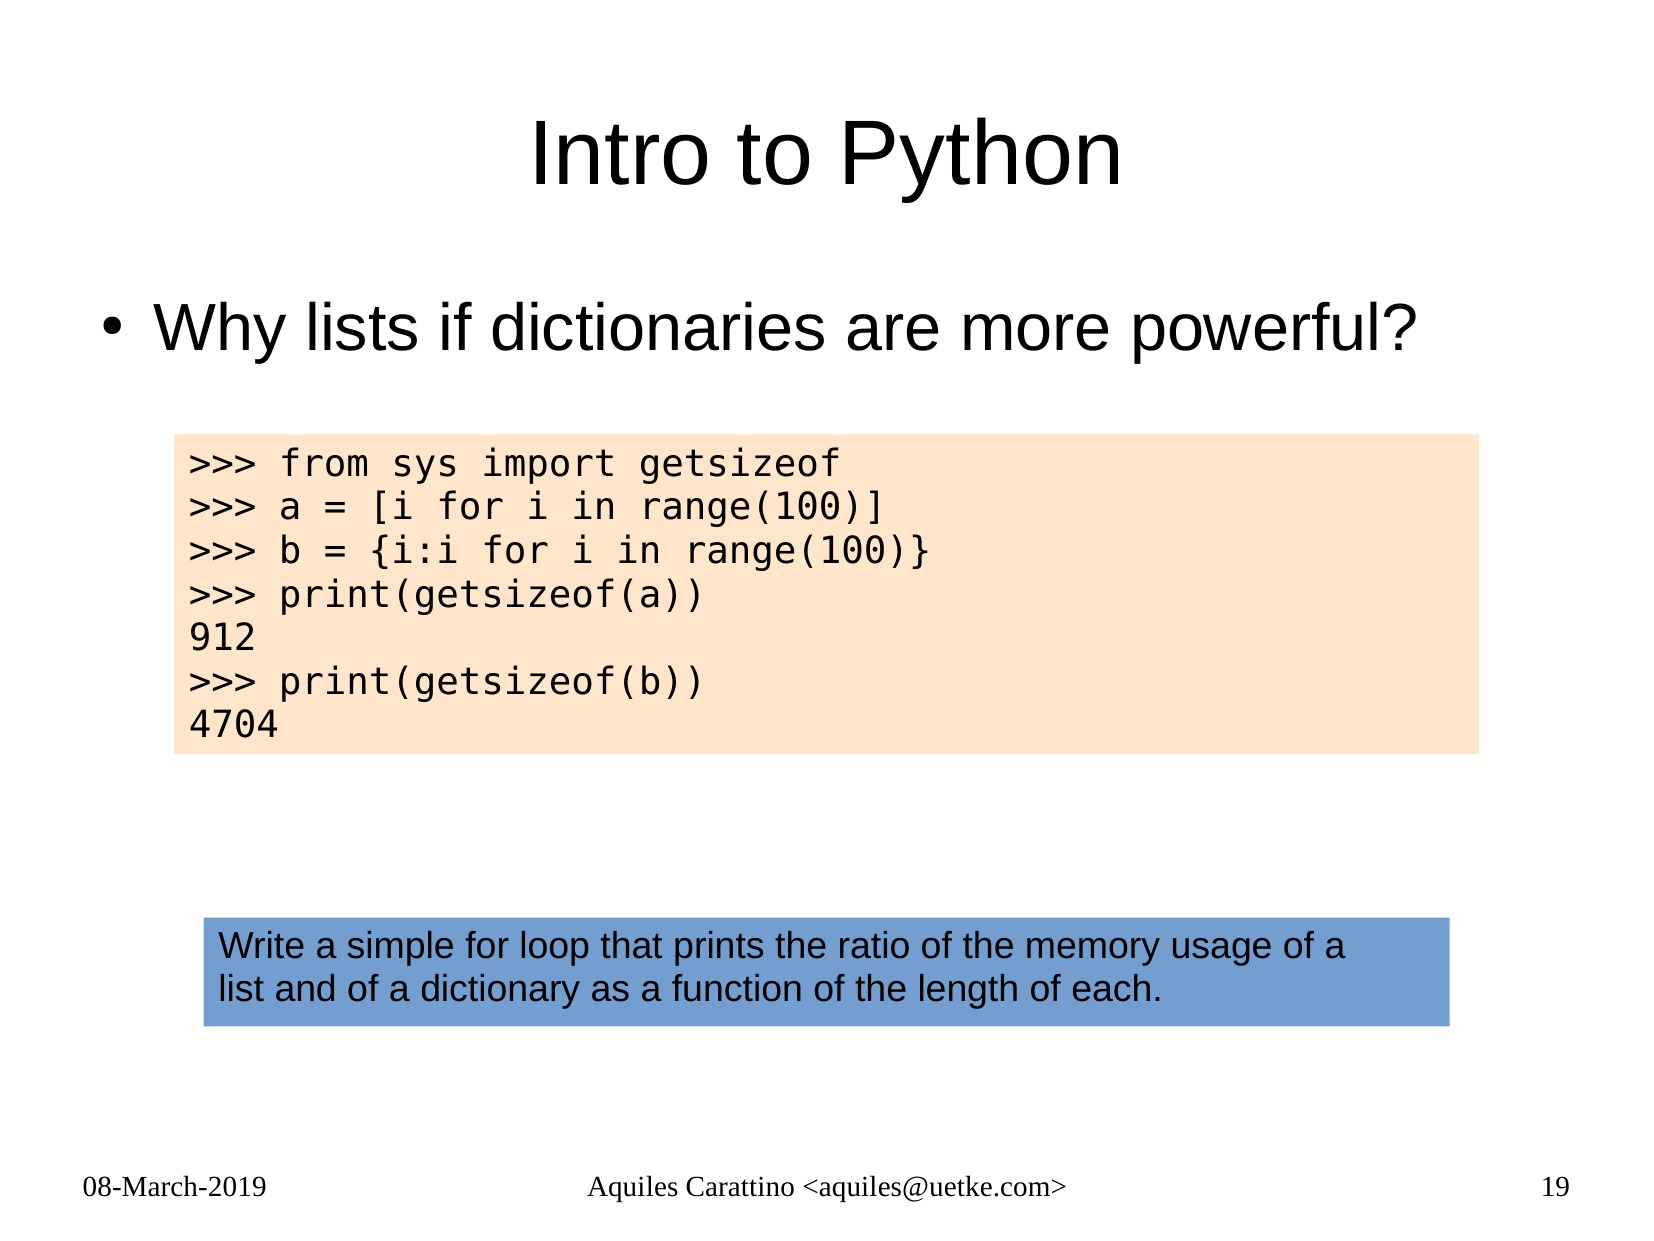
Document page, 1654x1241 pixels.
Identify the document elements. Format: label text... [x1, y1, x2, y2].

text_box >>> from sys import getsizeof >>> a = [i for i in range(100)] >>> b = {i:i for i in range(100)} >>> print(getsizeof(a)) 912 >>> print(getsizeof(b)) 4704 [174, 434, 1479, 754]
title Intro to Python [82, 49, 1571, 257]
text_box Write a simple for loop that prints the ratio of the memory usage of a list and of a dictionary as a function of the length of each. [203, 917, 1450, 1027]
list Why lists if dictionaries are more powerful? [82, 290, 1571, 1010]
